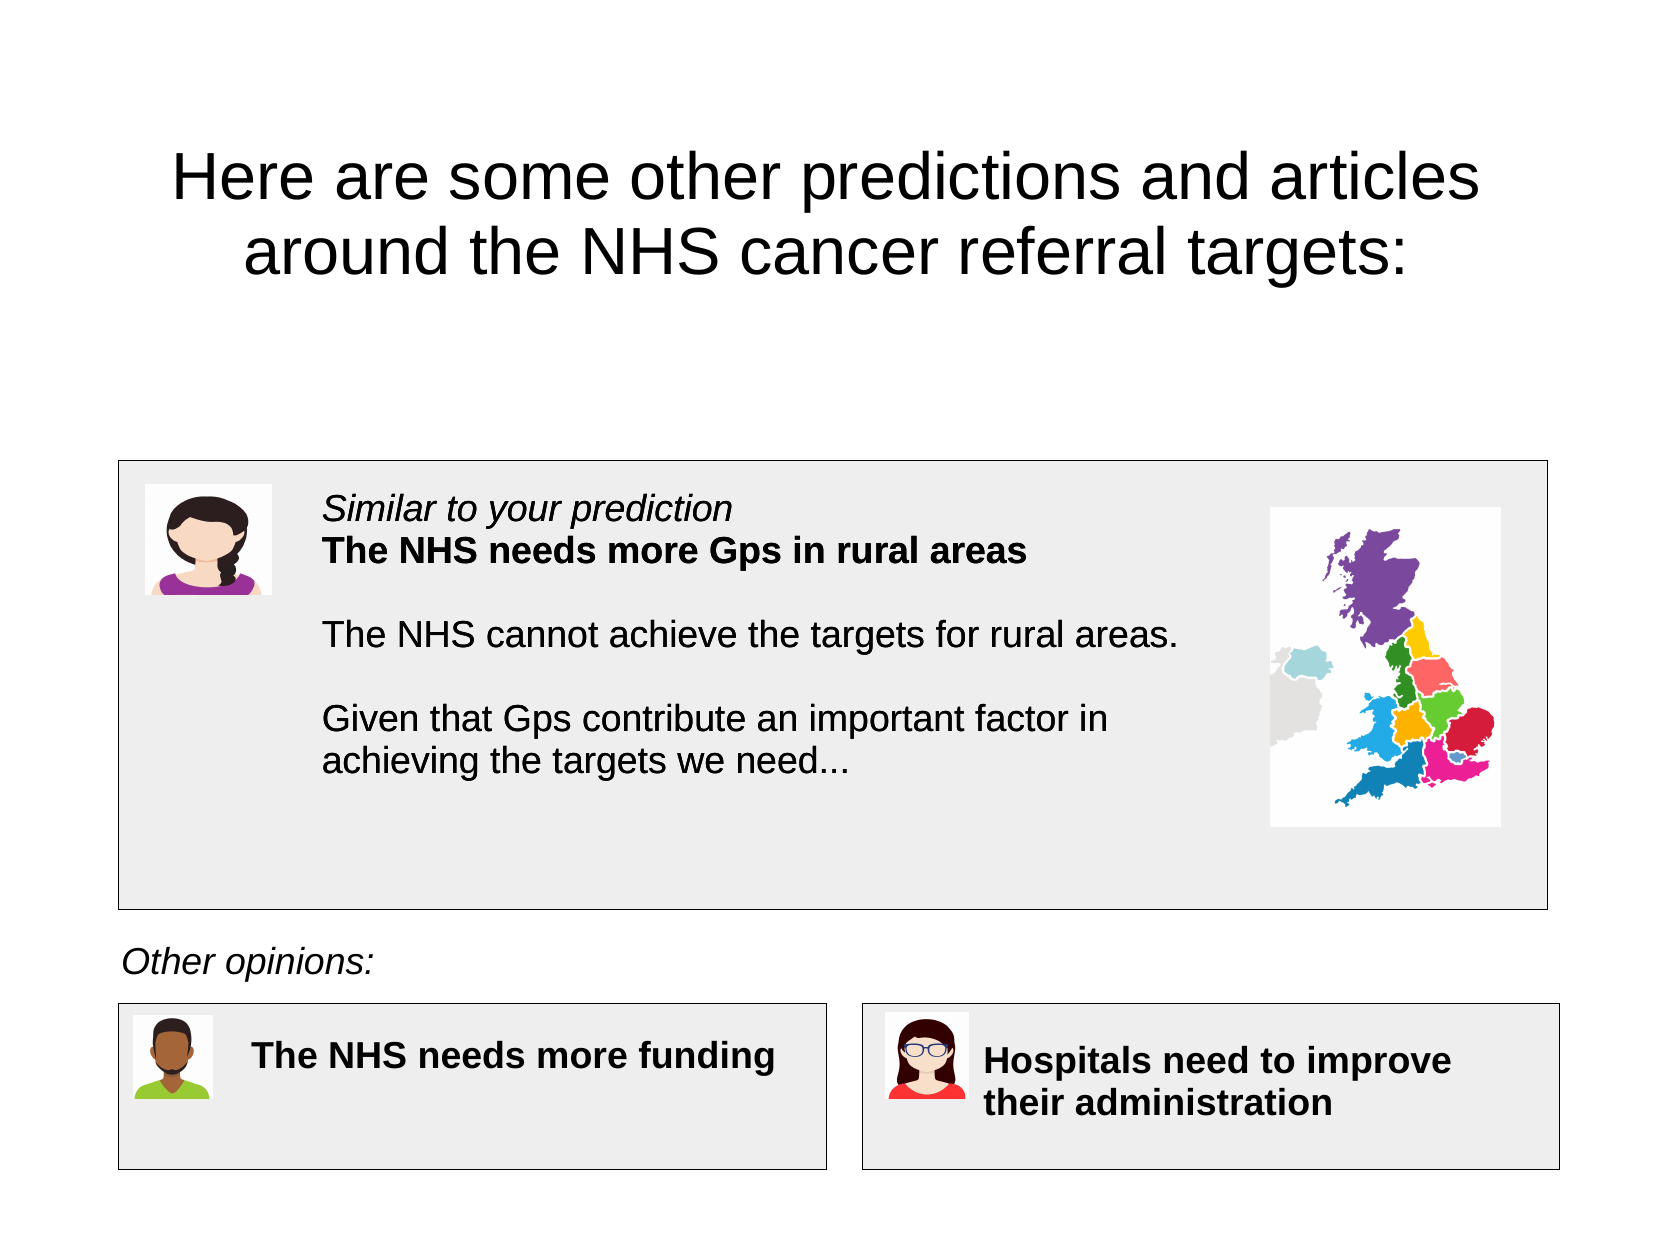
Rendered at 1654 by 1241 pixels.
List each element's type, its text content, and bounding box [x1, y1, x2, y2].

picture [885, 1032, 968, 1099]
picture [145, 484, 272, 595]
text_box The NHS needs more funding [236, 1032, 815, 1170]
text_box Other opinions: [106, 933, 1075, 1032]
text_box [862, 1003, 1560, 1170]
picture [1276, 507, 1501, 827]
text_box Similar to your prediction The NHS needs more Gps in rural areas The NHS cannot achieve the targets for rural areas. Given that Gps contribute an important factor in achieving the targets we need... [307, 479, 1276, 873]
text_box [118, 1032, 236, 1170]
text_box Hospitals need to improve their administration [968, 1031, 1536, 1131]
text_box [815, 1032, 827, 1170]
text_box [118, 460, 1548, 910]
subtitle Here are some other predictions and articles around the NHS cancer referral targets: [82, 49, 1571, 378]
picture [133, 1032, 213, 1099]
